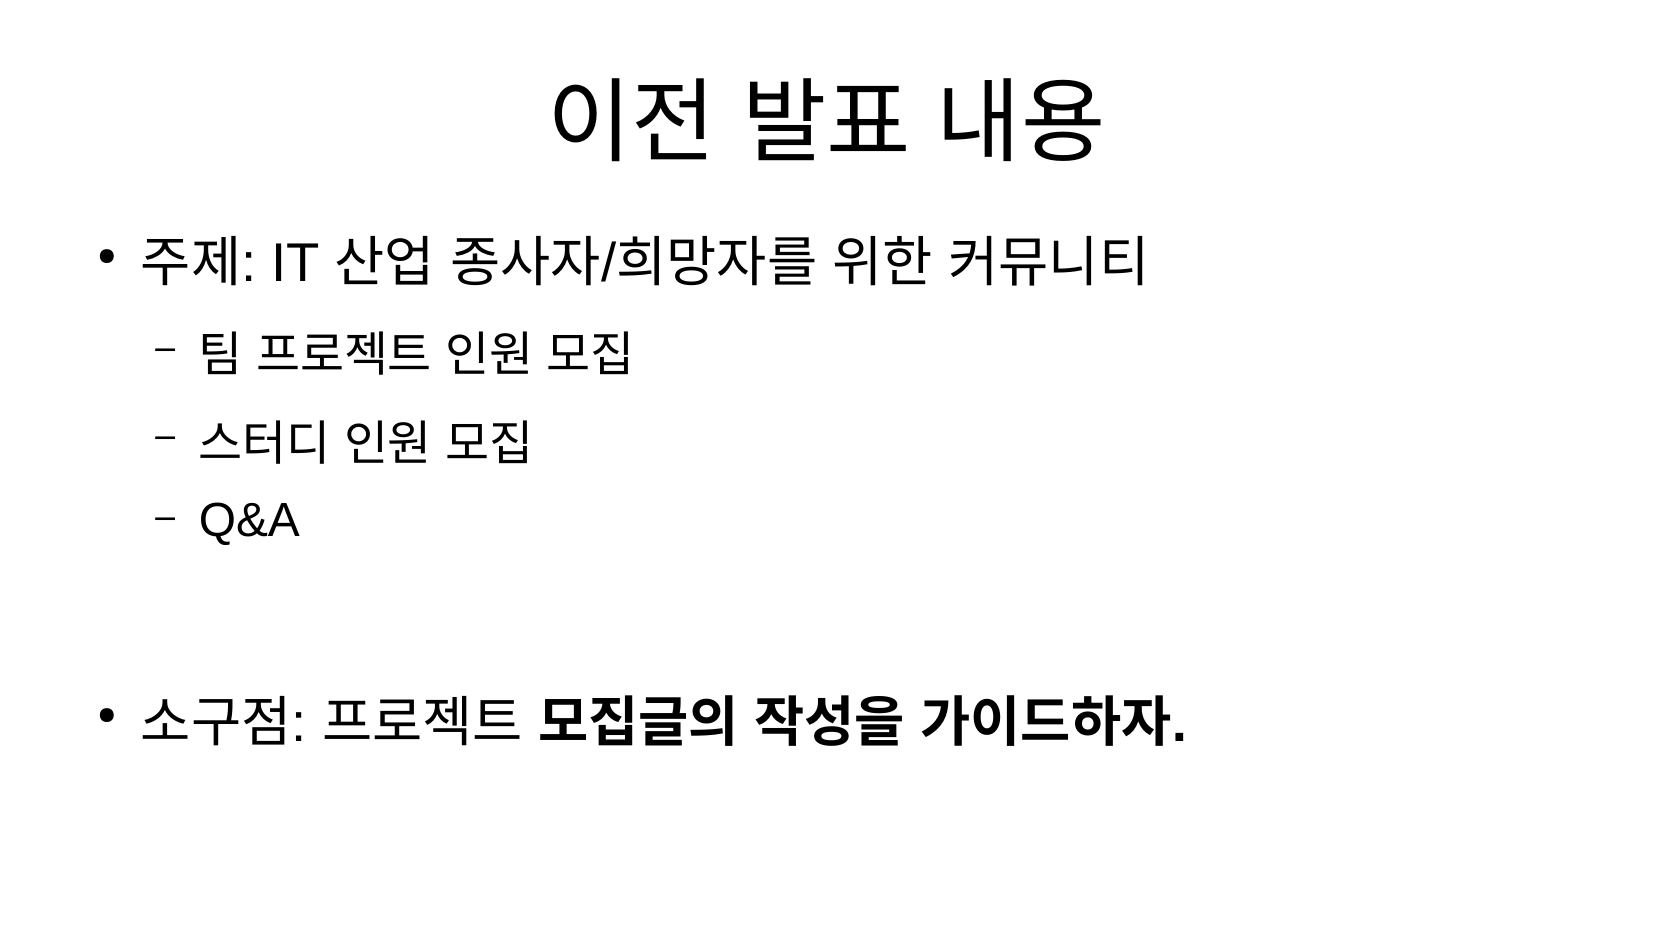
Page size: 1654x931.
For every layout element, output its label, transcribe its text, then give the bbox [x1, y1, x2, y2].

list 주제: IT 산업 종사자/희망자를 위한 커뮤니티 팀 프로젝트 인원 모집 스터디 인원 모집 Q&A 소구점: 프로젝트 모집글의 작성을 가이드하자. [82, 217, 1571, 758]
title 이전 발표 내용 [82, 37, 1571, 193]
